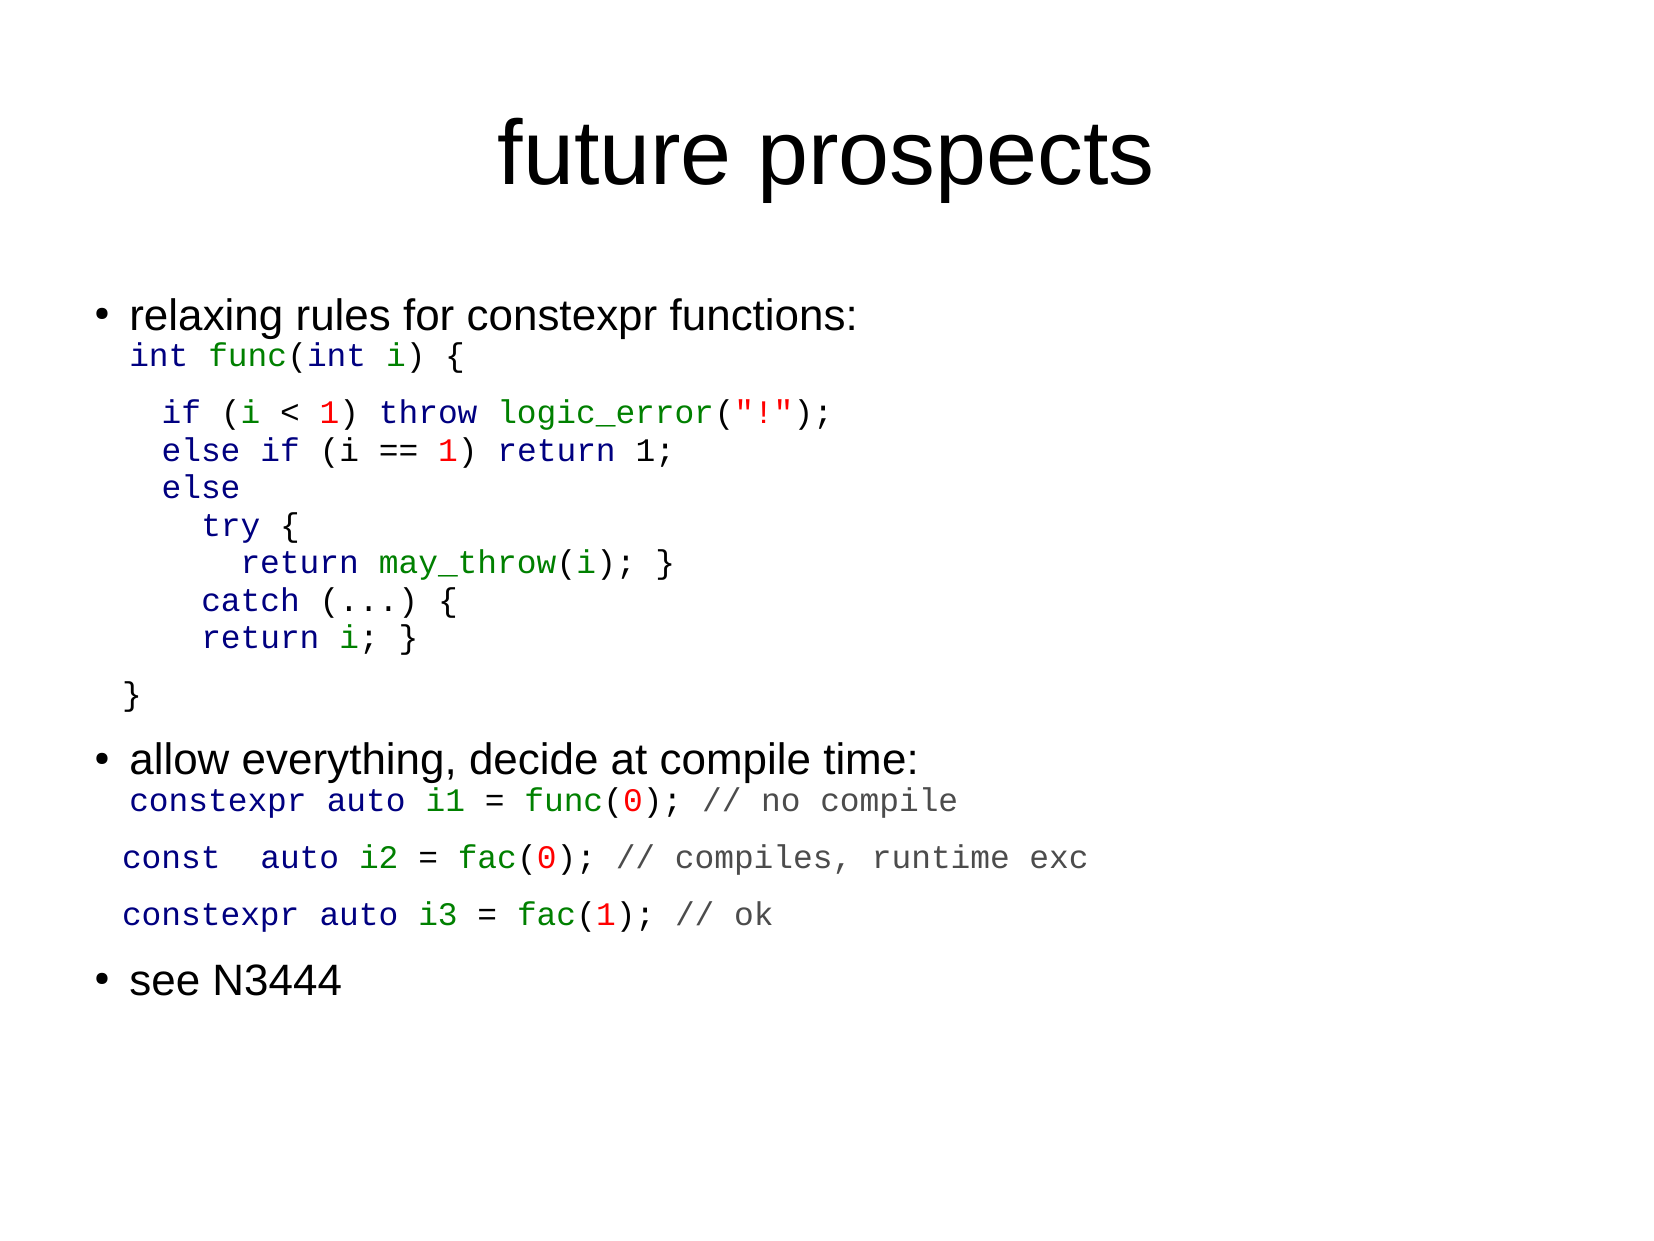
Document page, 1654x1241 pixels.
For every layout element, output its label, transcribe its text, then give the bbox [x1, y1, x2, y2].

title future prospects [82, 49, 1571, 257]
list relaxing rules for constexpr functions: int func(int i) { if (i < 1) throw logic_error("!"); else if (i == 1) return 1; else try { return may_throw(i); } catch (...) { return i; } } allow everything, decide at compile time: constexpr auto i1 = func(0); // no compile const auto i2 = fac(0); // compiles, runtime exc constexpr auto i3 = fac(1); // ok see N3444 [82, 290, 1571, 1010]
